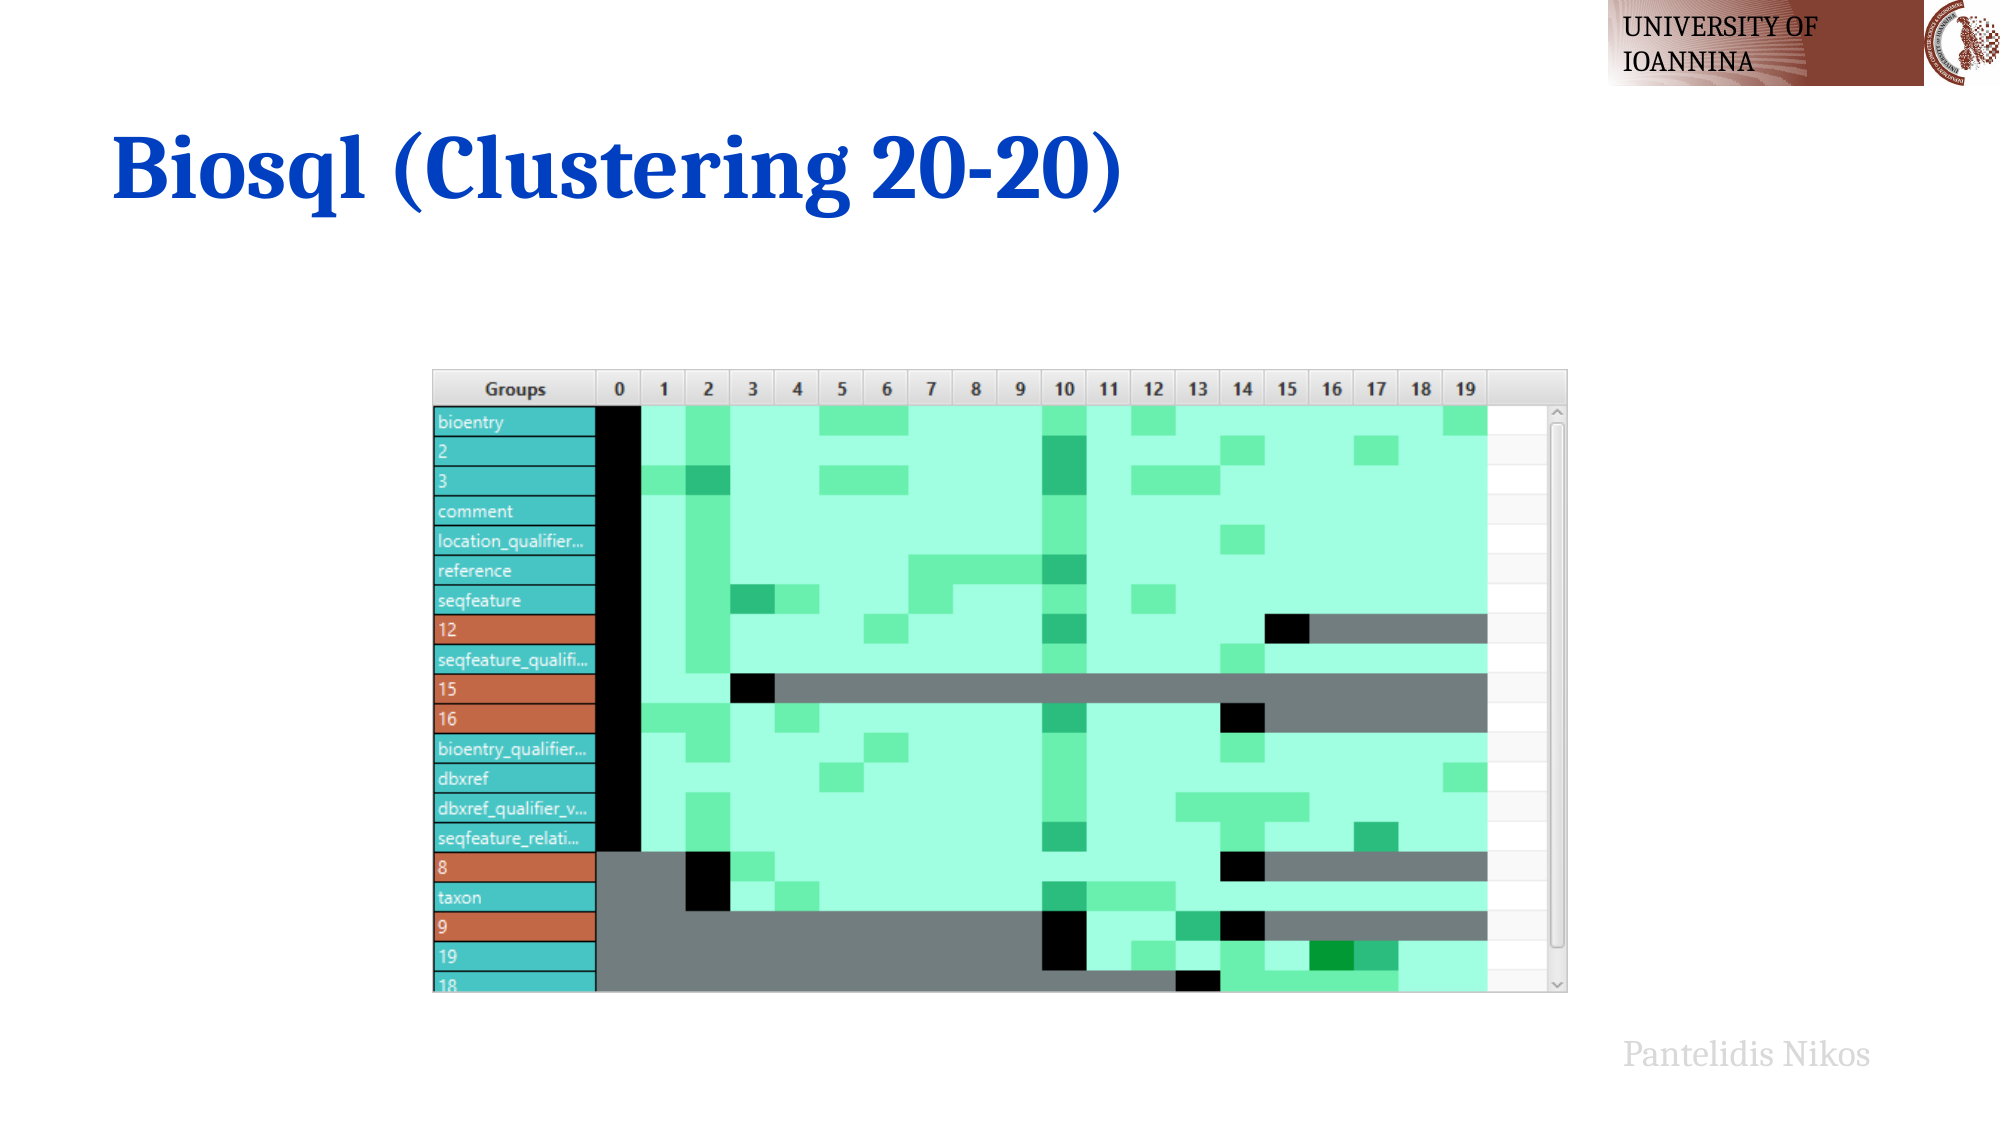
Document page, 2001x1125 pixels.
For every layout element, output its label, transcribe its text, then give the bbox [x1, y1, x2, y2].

picture [1924, 0, 2001, 86]
text_box Biosql (Clustering 20-20) [96, 112, 1428, 225]
picture [432, 369, 1568, 993]
